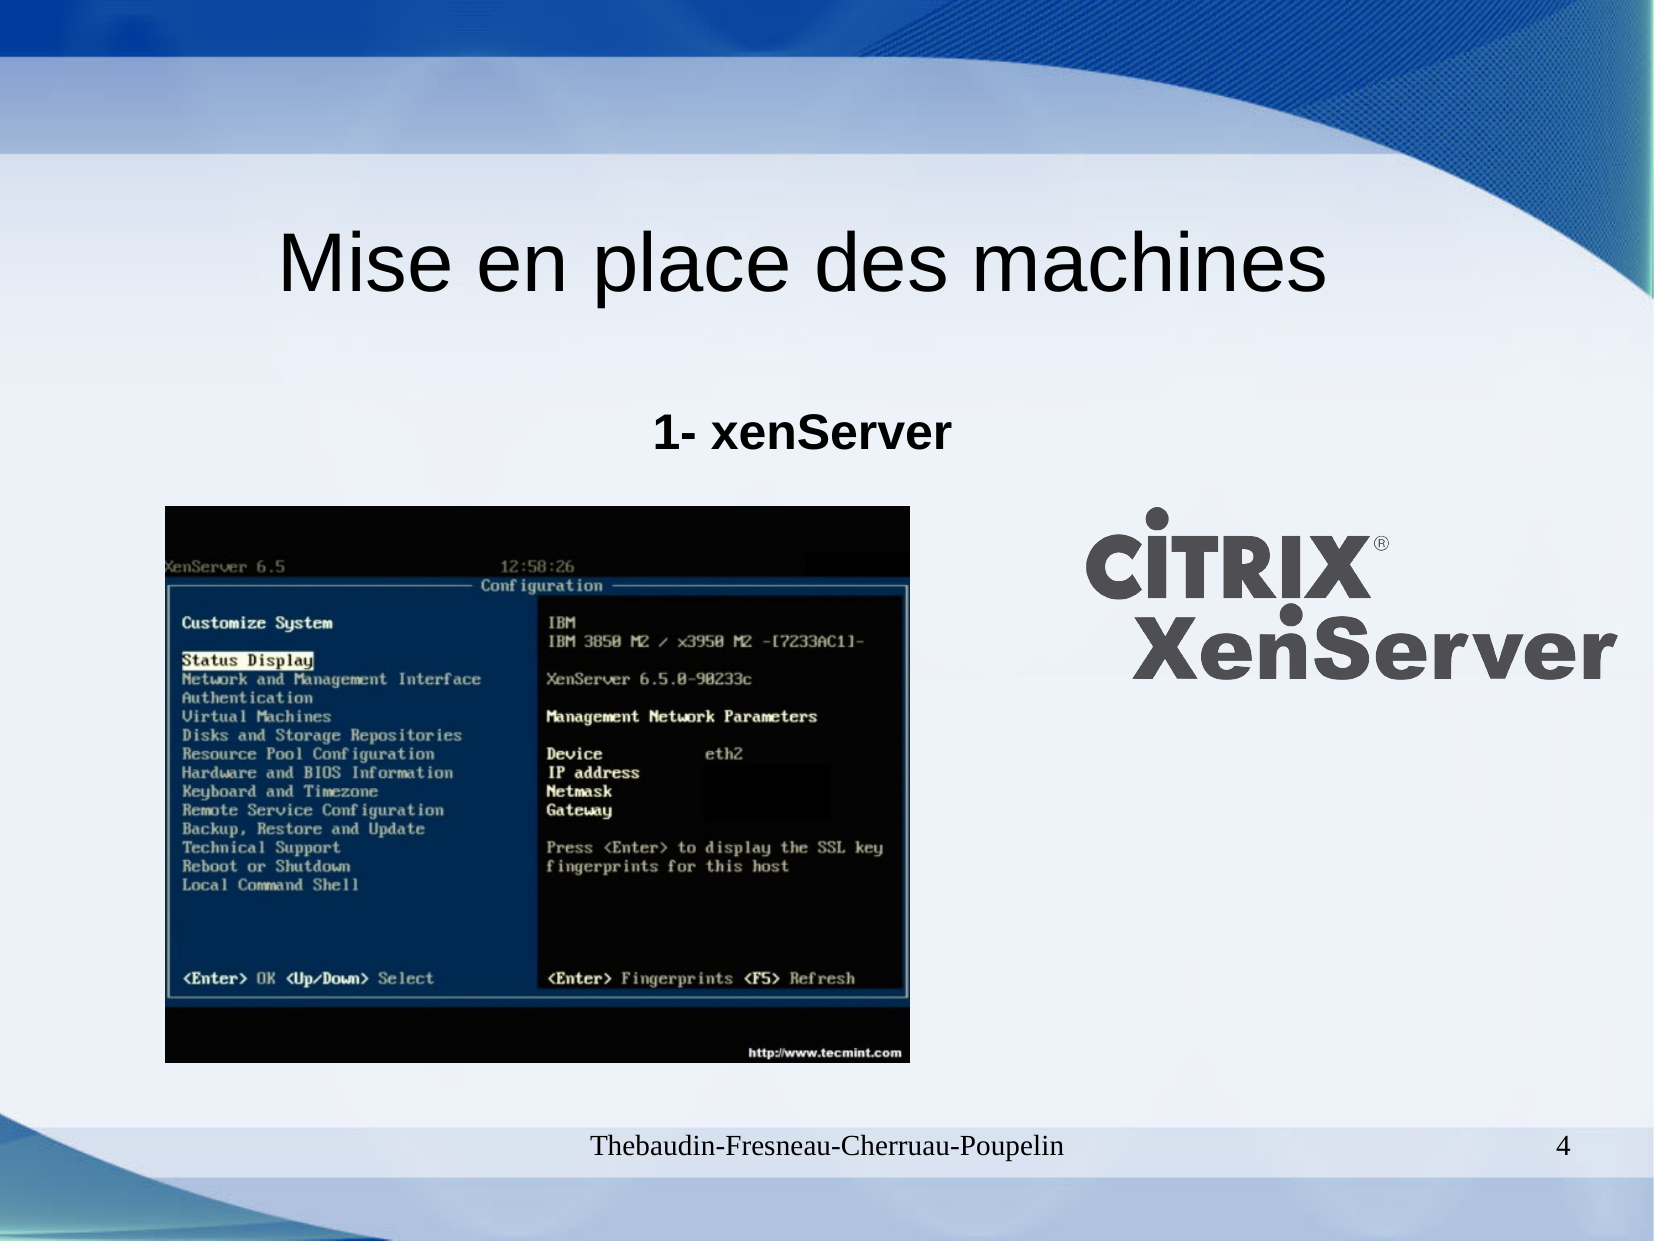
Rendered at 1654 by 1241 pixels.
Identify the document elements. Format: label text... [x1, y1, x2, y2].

text_box 1- xenServer [637, 397, 1028, 566]
title Mise en place des machines [59, 159, 1548, 367]
picture [0, 0, 1654, 1241]
